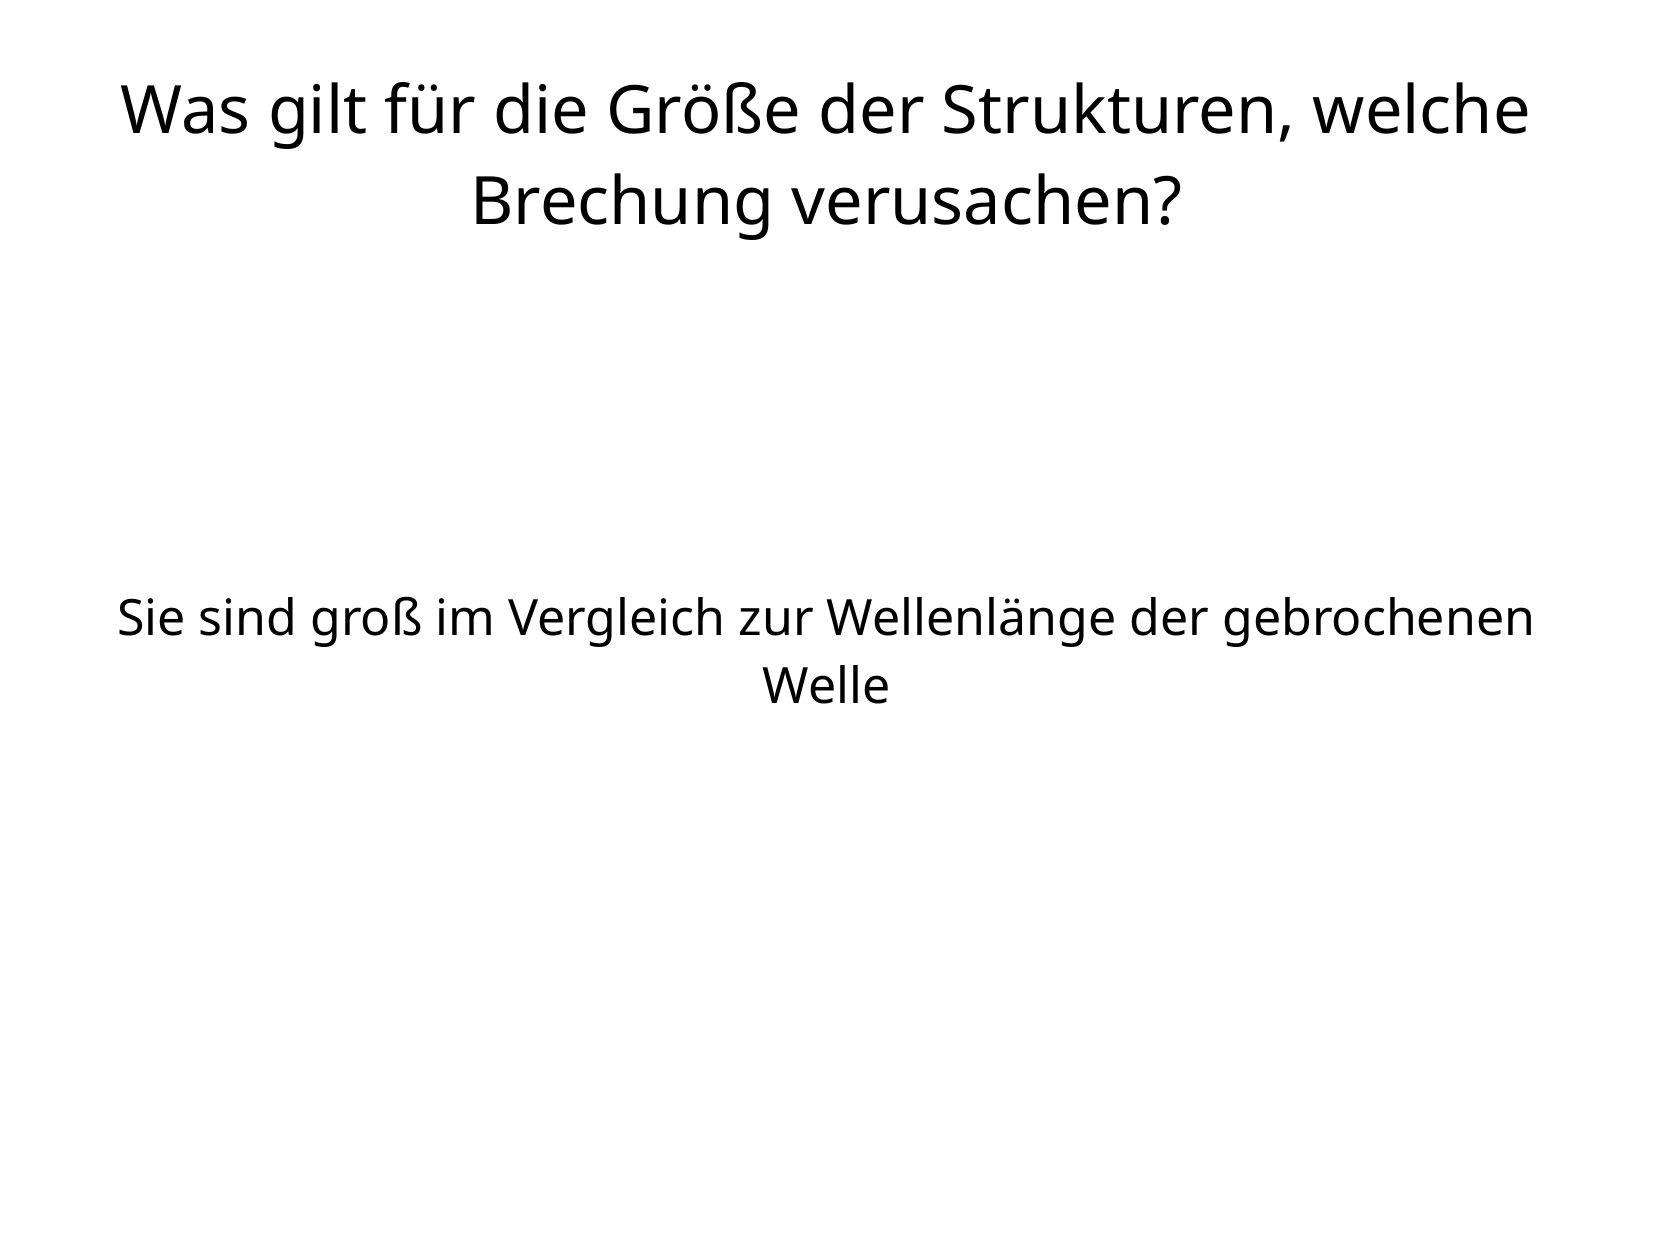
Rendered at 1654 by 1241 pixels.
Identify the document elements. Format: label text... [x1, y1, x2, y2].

subtitle Sie sind groß im Vergleich zur Wellenlänge der gebrochenen Welle [82, 290, 1571, 1010]
title Was gilt für die Größe der Strukturen, welche Brechung verusachen? [82, 49, 1571, 257]
